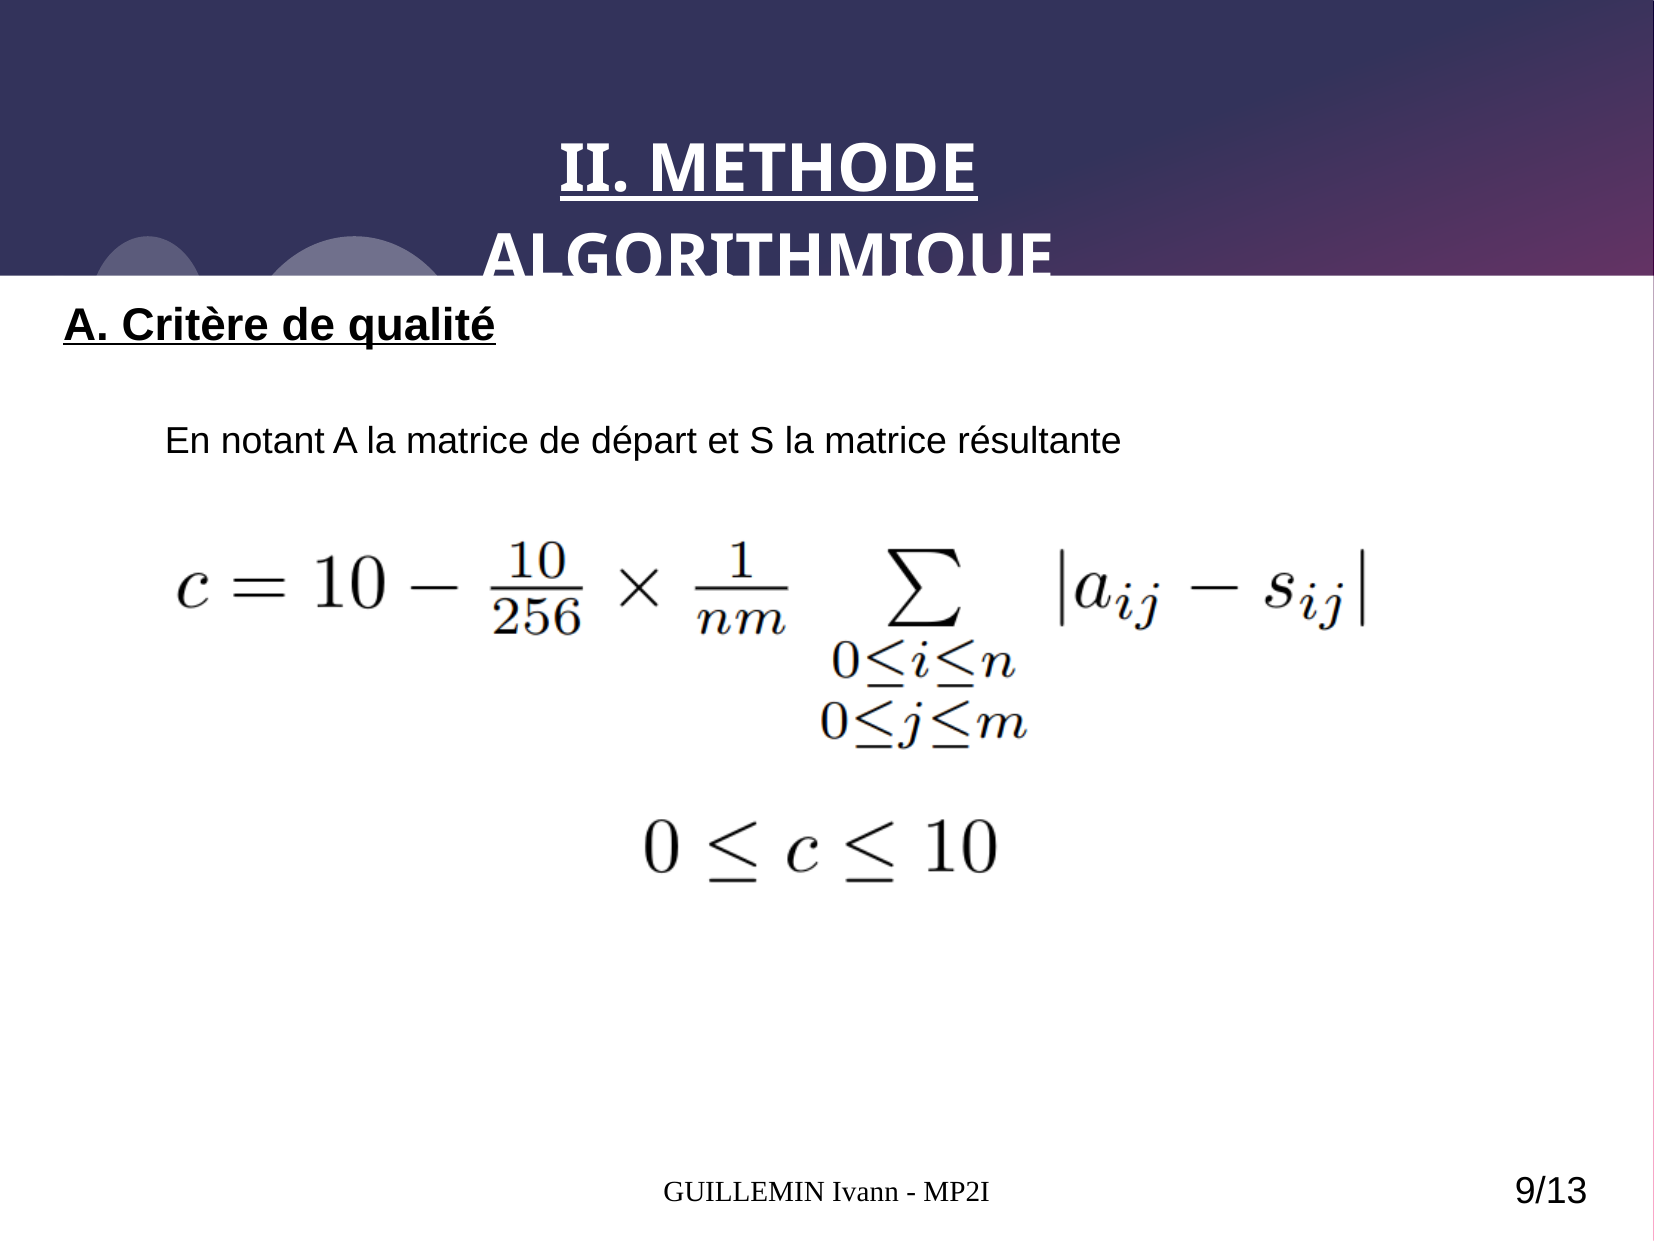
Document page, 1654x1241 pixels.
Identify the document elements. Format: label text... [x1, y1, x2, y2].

picture [118, 524, 1463, 929]
text_box En notant A la matrice de départ et S la matrice résultante [150, 412, 1238, 470]
text_box 9/13 [1500, 1162, 1651, 1220]
text_box A. Critère de qualité [48, 291, 761, 358]
text_box II. METHODE ALGORITHMIQUE [300, 112, 1238, 195]
